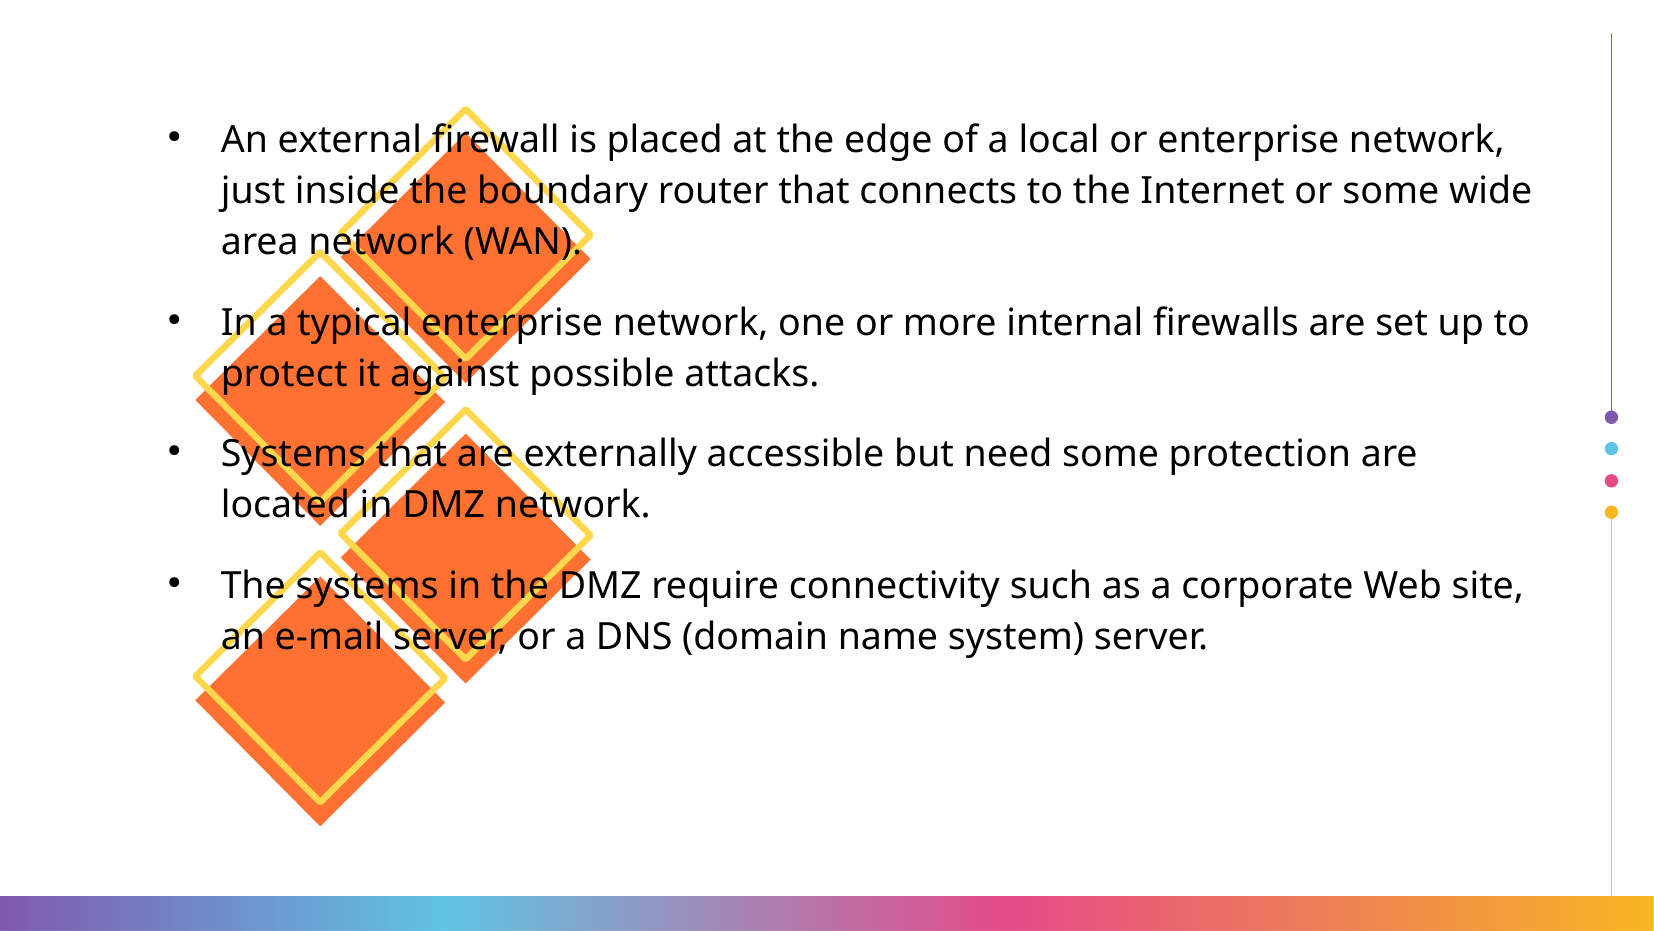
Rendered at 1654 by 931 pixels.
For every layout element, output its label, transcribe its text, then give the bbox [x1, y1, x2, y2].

list An external firewall is placed at the edge of a local or enterprise network, just inside the boundary router that connects to the Internet or some wide area network (WAN). In a typical enterprise network, one or more internal firewalls are set up to protect it against possible attacks. Systems that are externally accessible but need some protection are located in DMZ network. The systems in the DMZ require connectivity such as a corporate Web site, an e-mail server, or a DNS (domain name system) server. [150, 112, 1538, 751]
picture [0, 896, 1654, 931]
